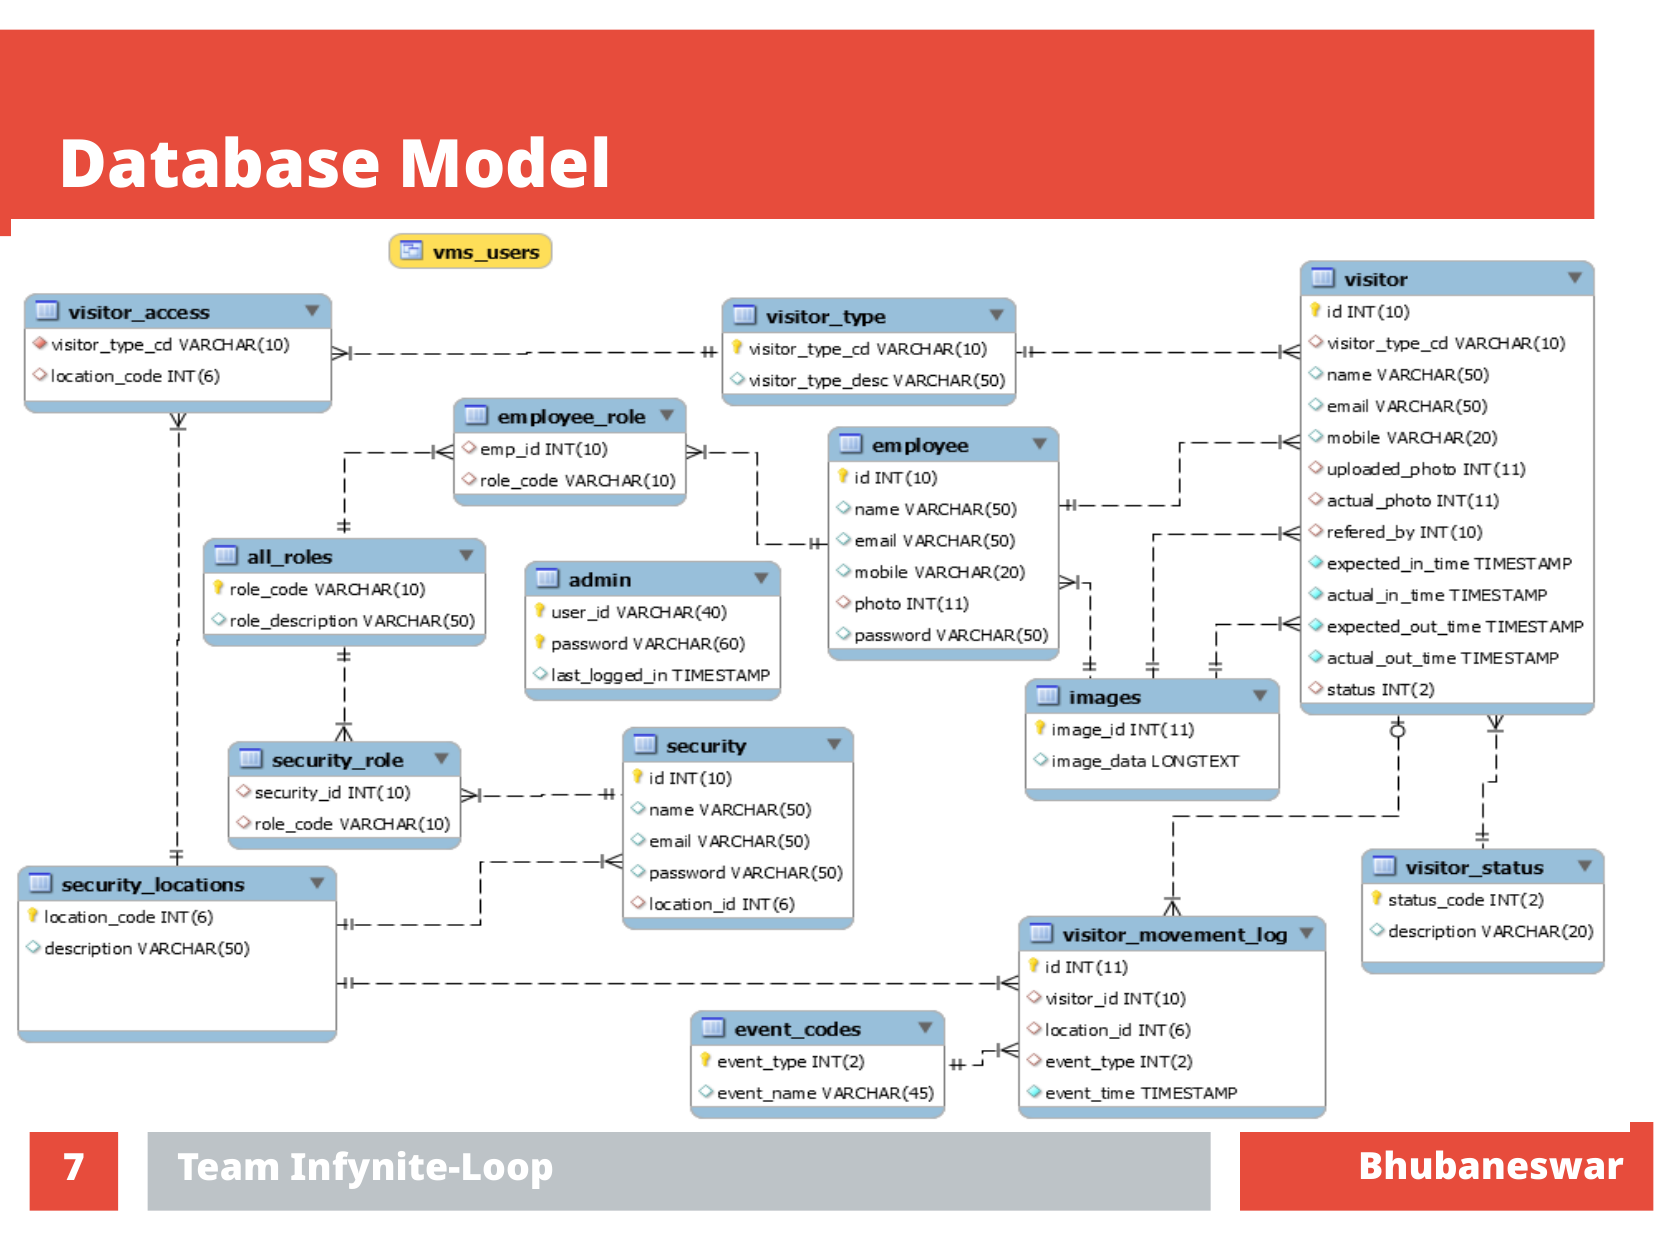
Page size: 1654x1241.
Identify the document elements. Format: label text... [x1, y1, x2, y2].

title Database Model [59, 59, 1595, 207]
picture [11, 219, 1630, 1132]
